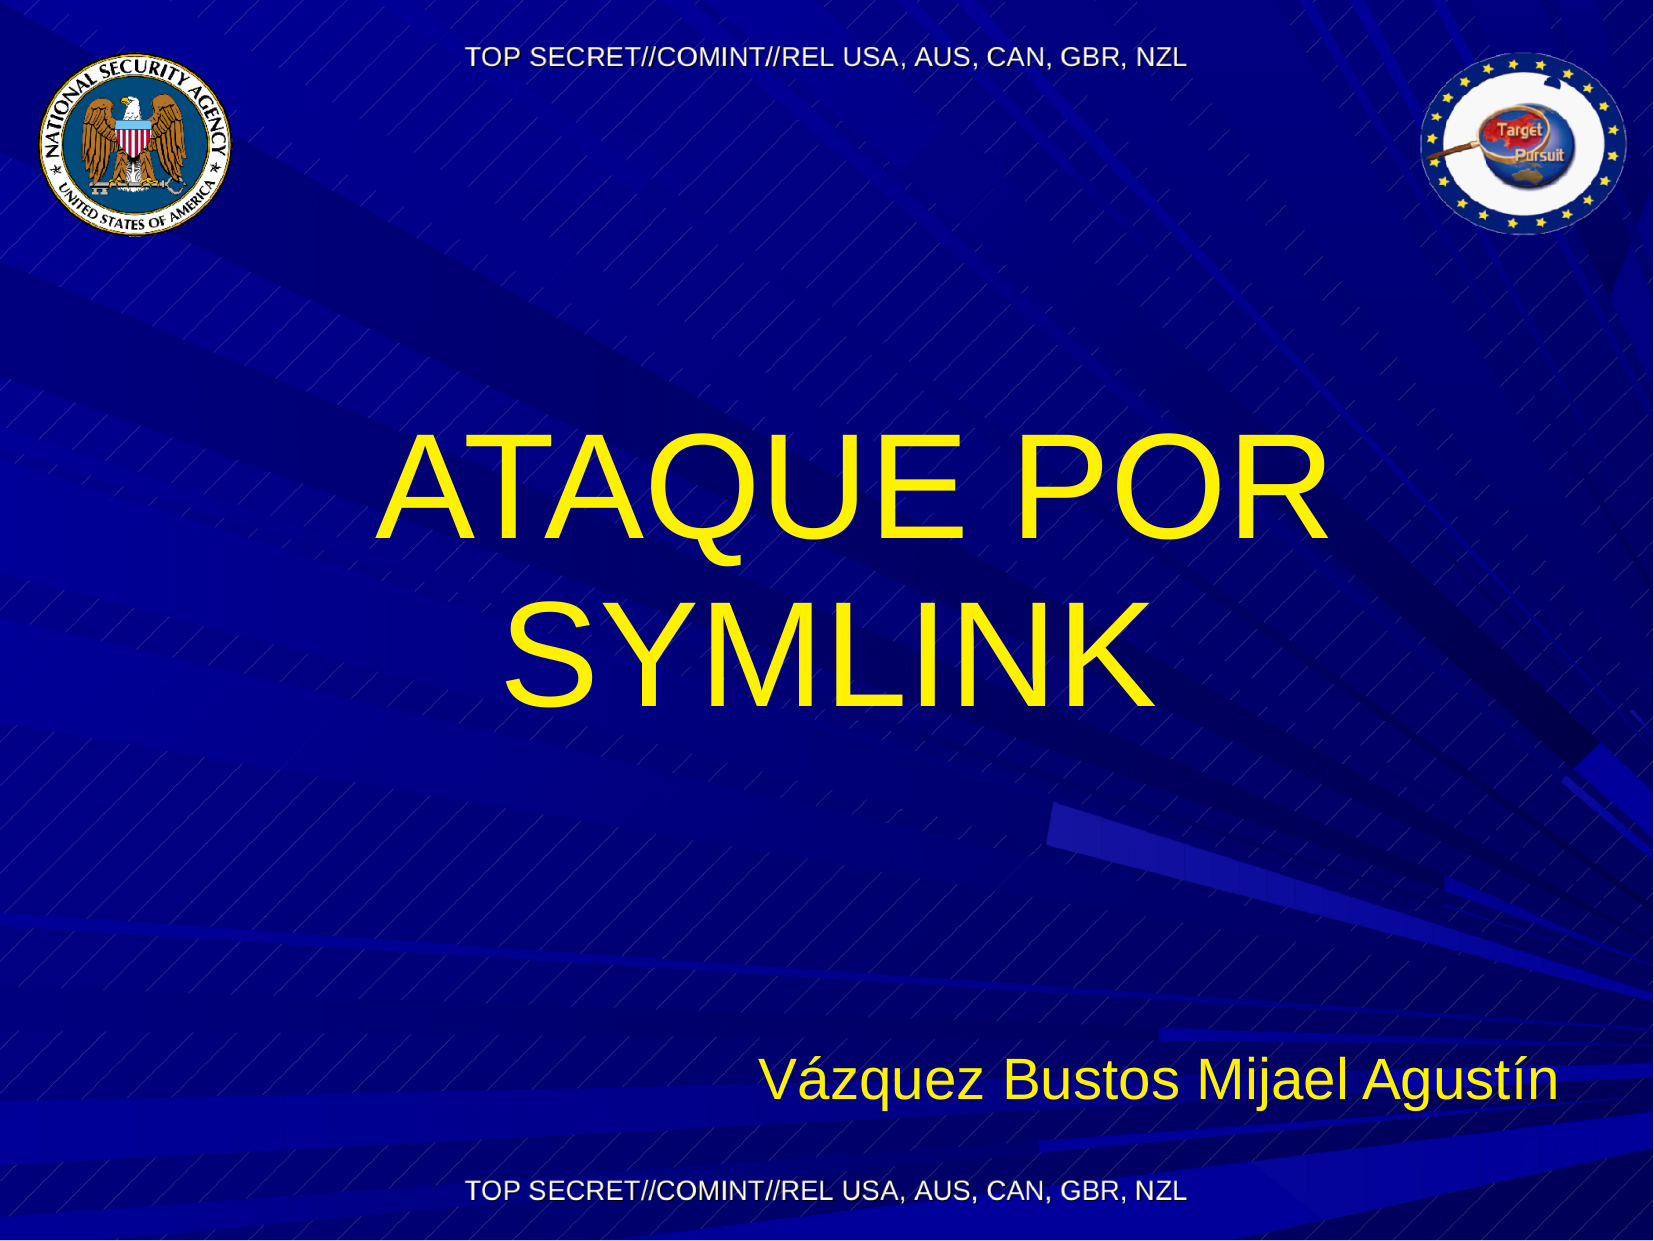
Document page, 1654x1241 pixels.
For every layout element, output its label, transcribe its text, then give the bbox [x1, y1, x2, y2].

text_box ATAQUE POR SYMLINK [360, 395, 1353, 751]
text_box Vázquez Bustos Mijael Agustín [744, 1039, 1595, 1123]
picture [0, 0, 1654, 1241]
